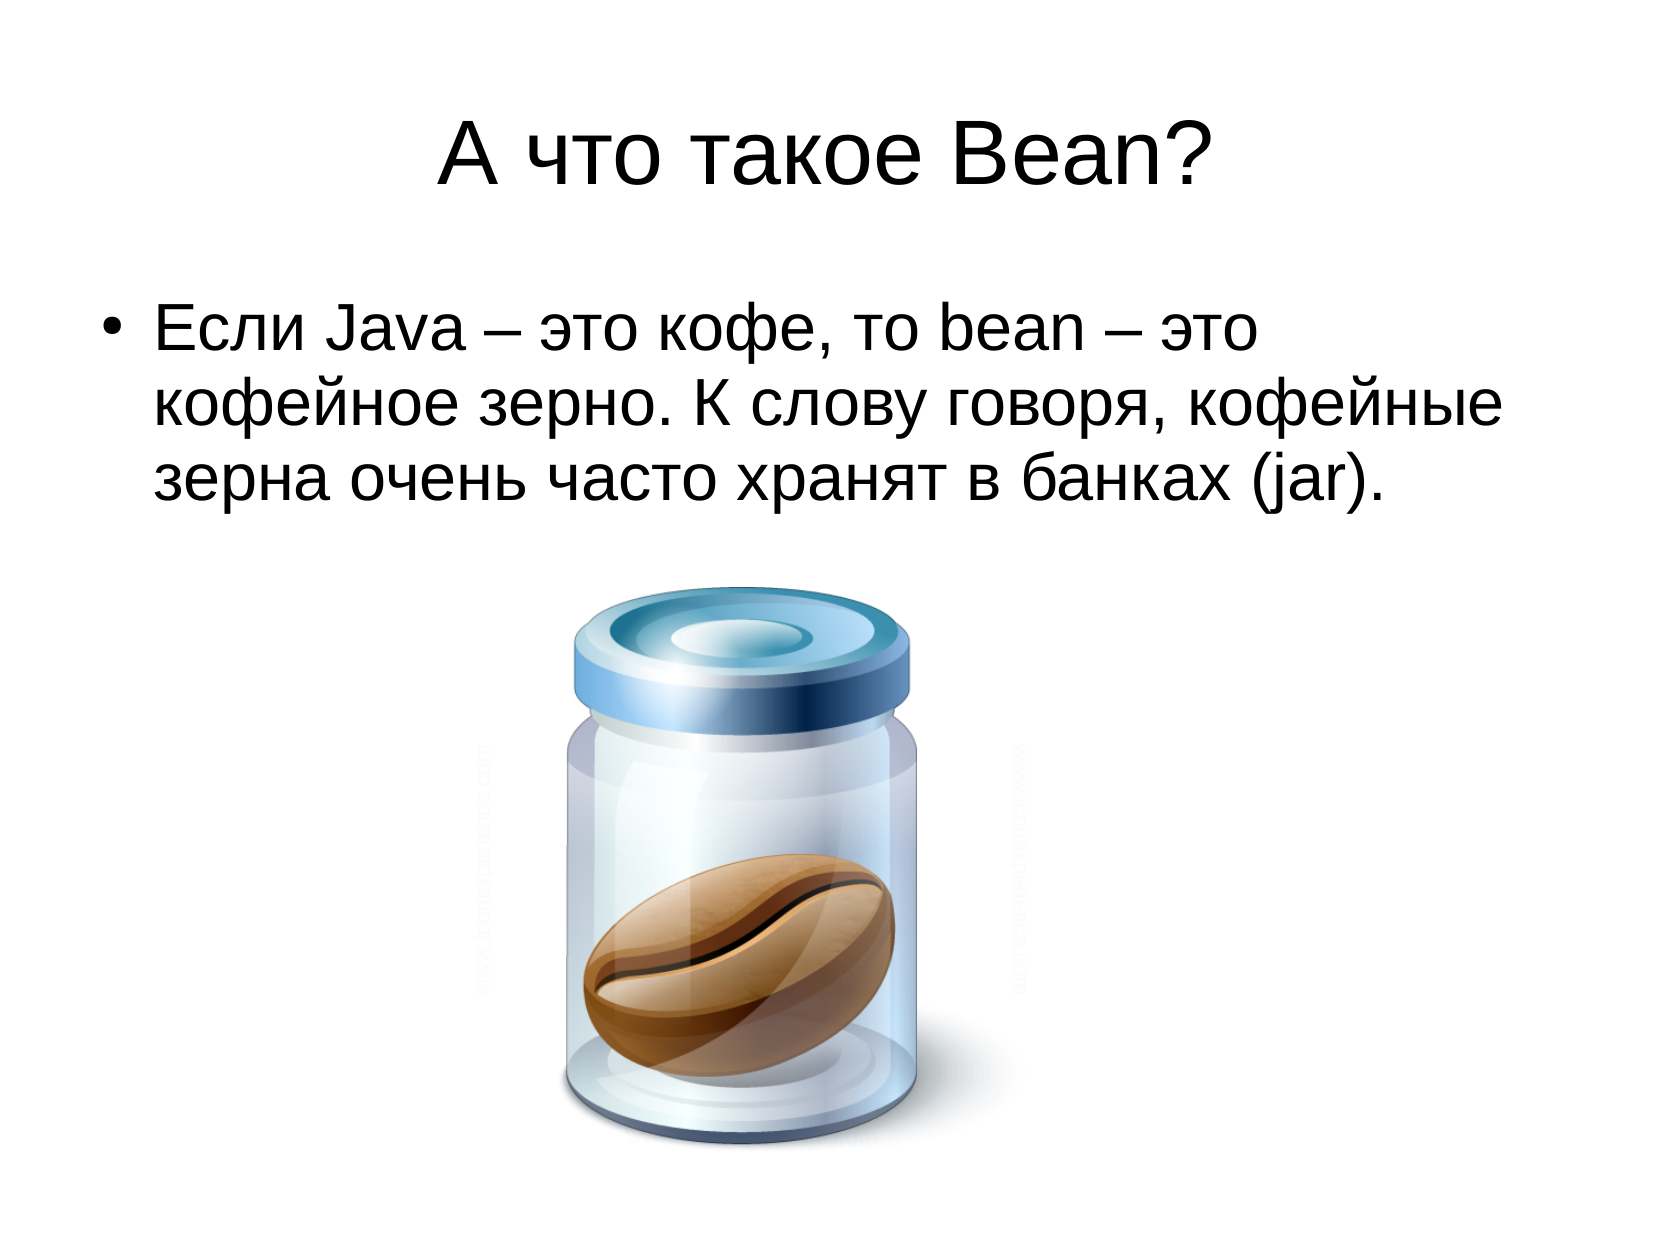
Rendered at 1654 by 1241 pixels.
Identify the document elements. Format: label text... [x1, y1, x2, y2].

picture [469, 587, 1034, 1152]
list Если Java – это кофе, то bean – это кофейное зерно. К слову говоря, кофейные зерна очень часто хранят в банках (jar). [82, 290, 1571, 1010]
title А что такое Bean? [82, 49, 1571, 257]
